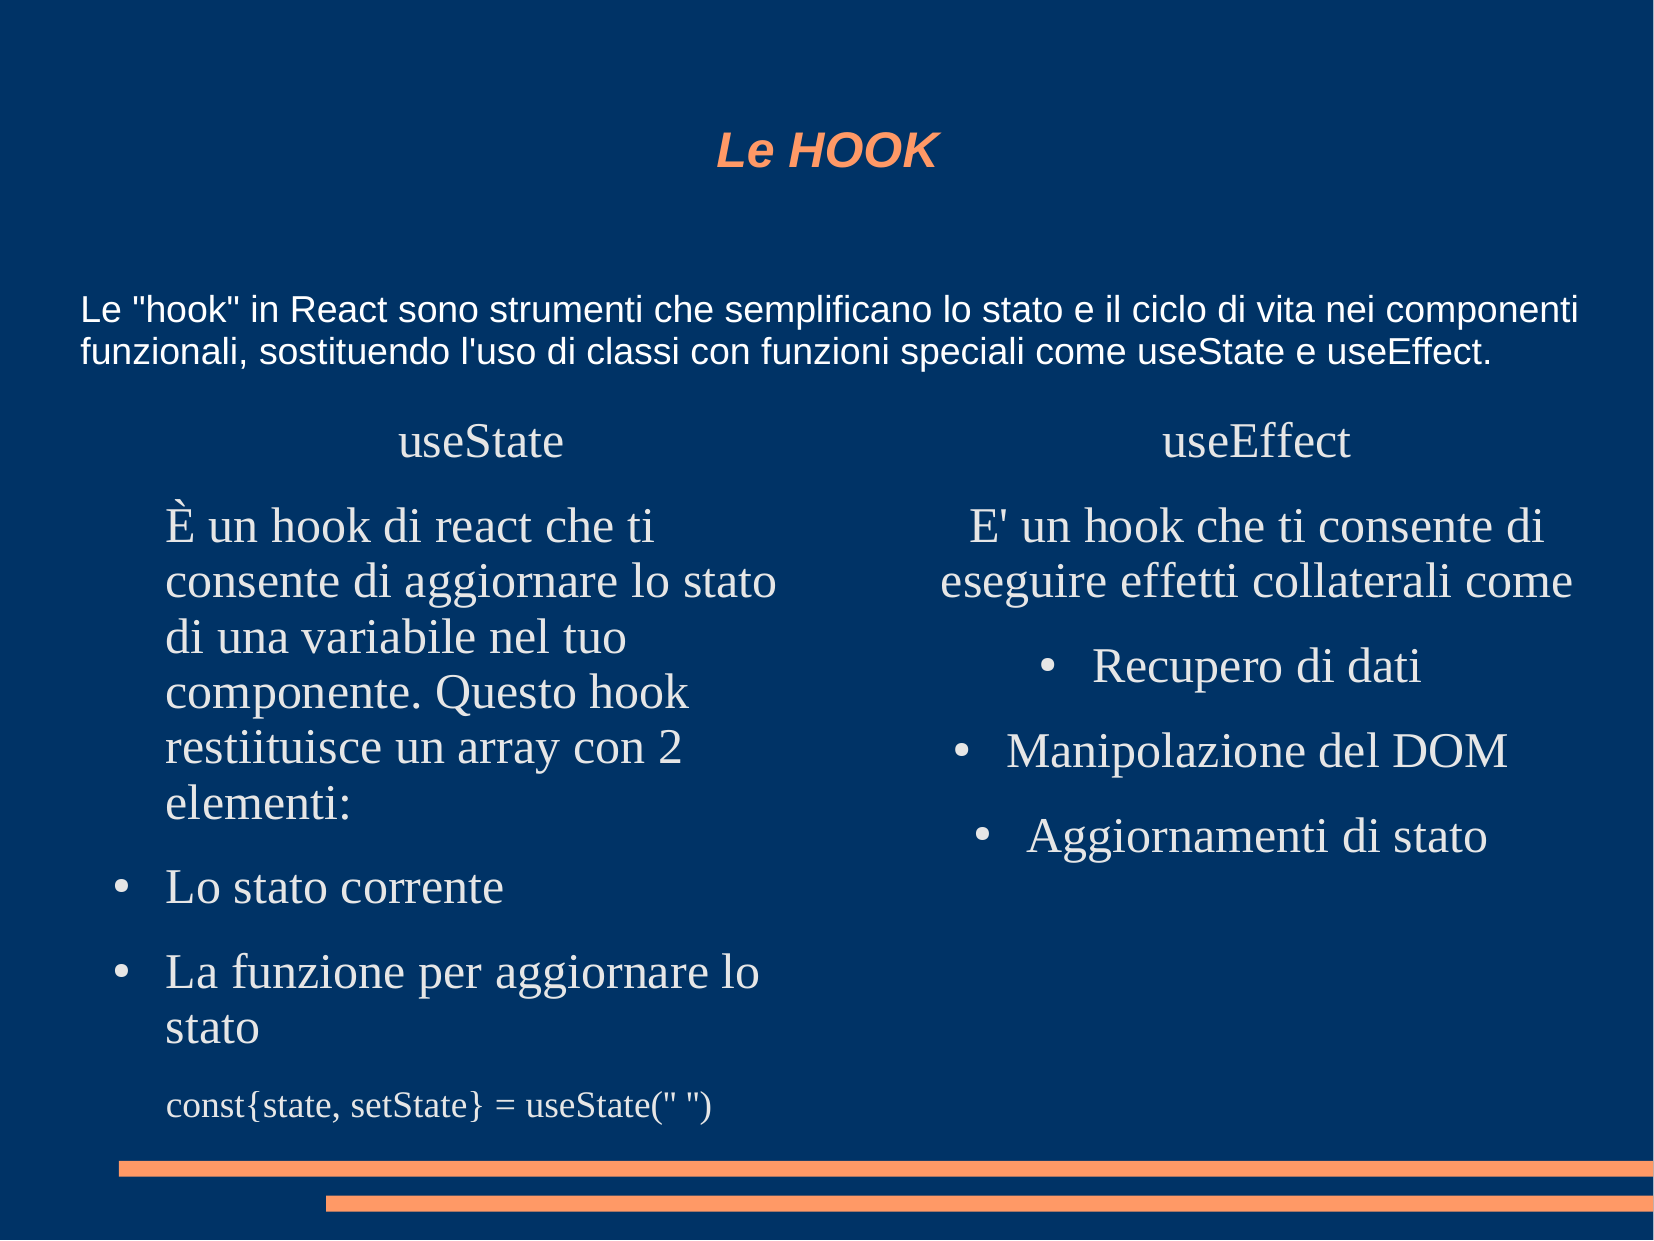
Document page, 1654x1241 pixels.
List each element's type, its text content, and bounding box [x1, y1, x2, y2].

title Le HOOK [121, 46, 1534, 254]
text_box Le "hook" in React sono strumenti che semplificano lo stato e il ciclo di vita nei componenti funzionali, sostituendo l'uso di classi con funzioni speciali come useState e useEffect. [65, 281, 1595, 591]
list useEffect E' un hook che ti consente di eseguire effetti collaterali come Recupero di dati Manipolazione del DOM Aggiornamenti di stato [856, 591, 1589, 870]
list useState È un hook di react che ti consente di aggiornare lo stato di una variabile nel tuo componente. Questo hook restiituisce un array con 2 elementi: Lo stato corrente La funzione per aggiornare lo stato const{state, setState} = useState('' '') [95, 591, 798, 1137]
